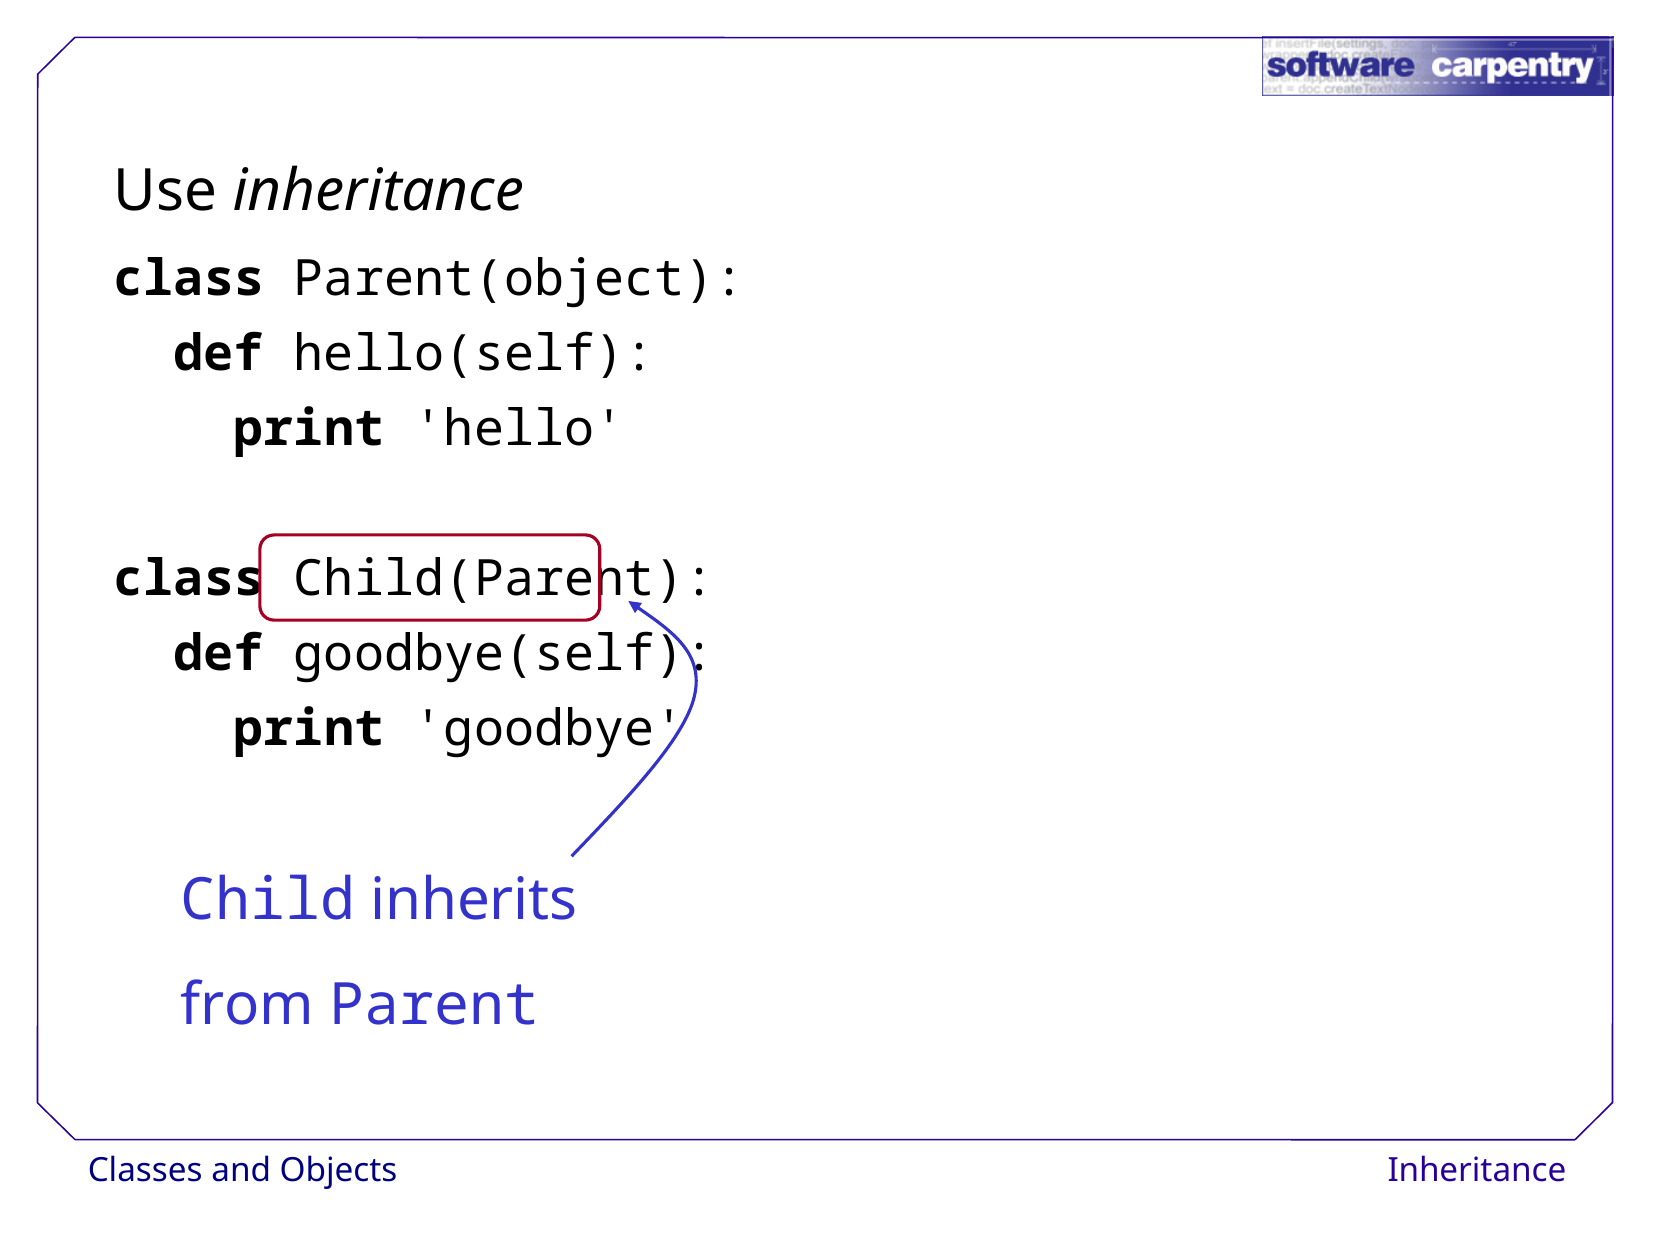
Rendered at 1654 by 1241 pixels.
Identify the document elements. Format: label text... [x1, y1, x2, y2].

text_box Child inherits from Parent [165, 818, 721, 1044]
text_box Use inheritance [99, 109, 1517, 231]
text_box class Parent(object): def hello(self): print 'hello' class Child(Parent): def goodbye(self): print 'goodbye' [99, 223, 808, 764]
picture [1262, 36, 1614, 96]
